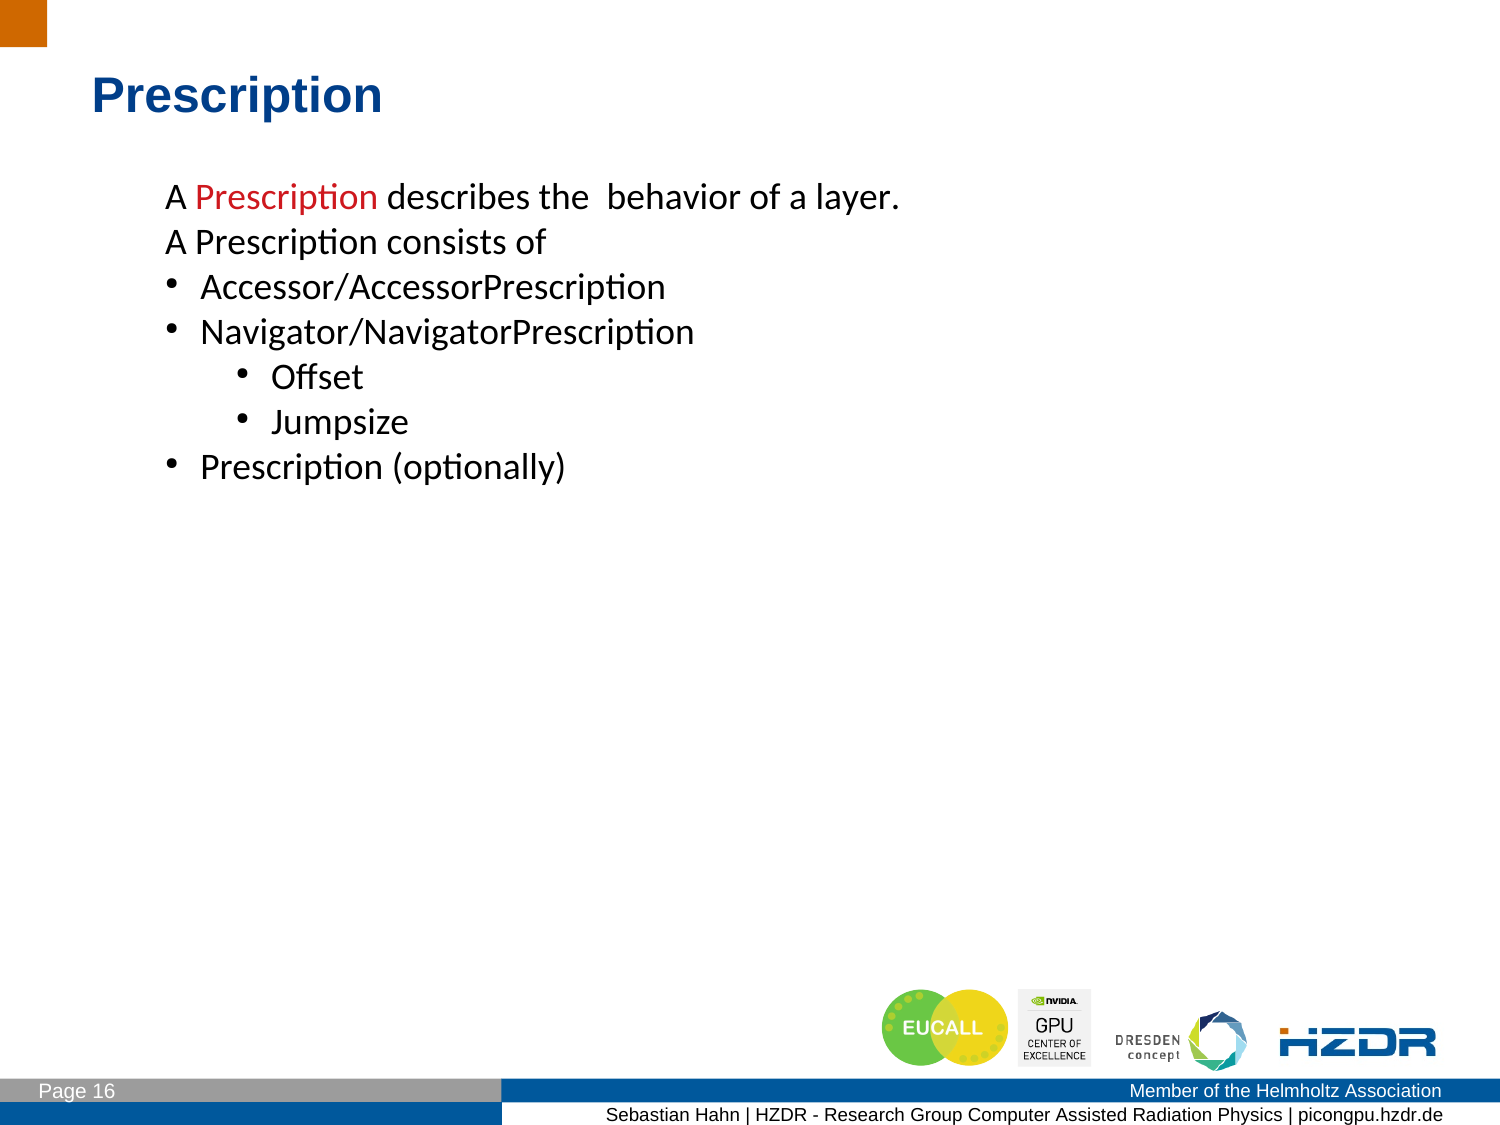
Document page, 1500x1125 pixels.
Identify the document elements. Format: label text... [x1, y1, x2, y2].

picture [1257, 1011, 1453, 1073]
text_box A Prescription describes the behavior of a layer. A Prescription consists of Accessor/AccessorPrescription Navigator/NavigatorPrescription Offset Jumpsize Prescription (optionally) [150, 164, 981, 495]
picture [874, 980, 1099, 1075]
picture [1116, 1011, 1247, 1071]
list Prescription [76, 54, 1424, 209]
